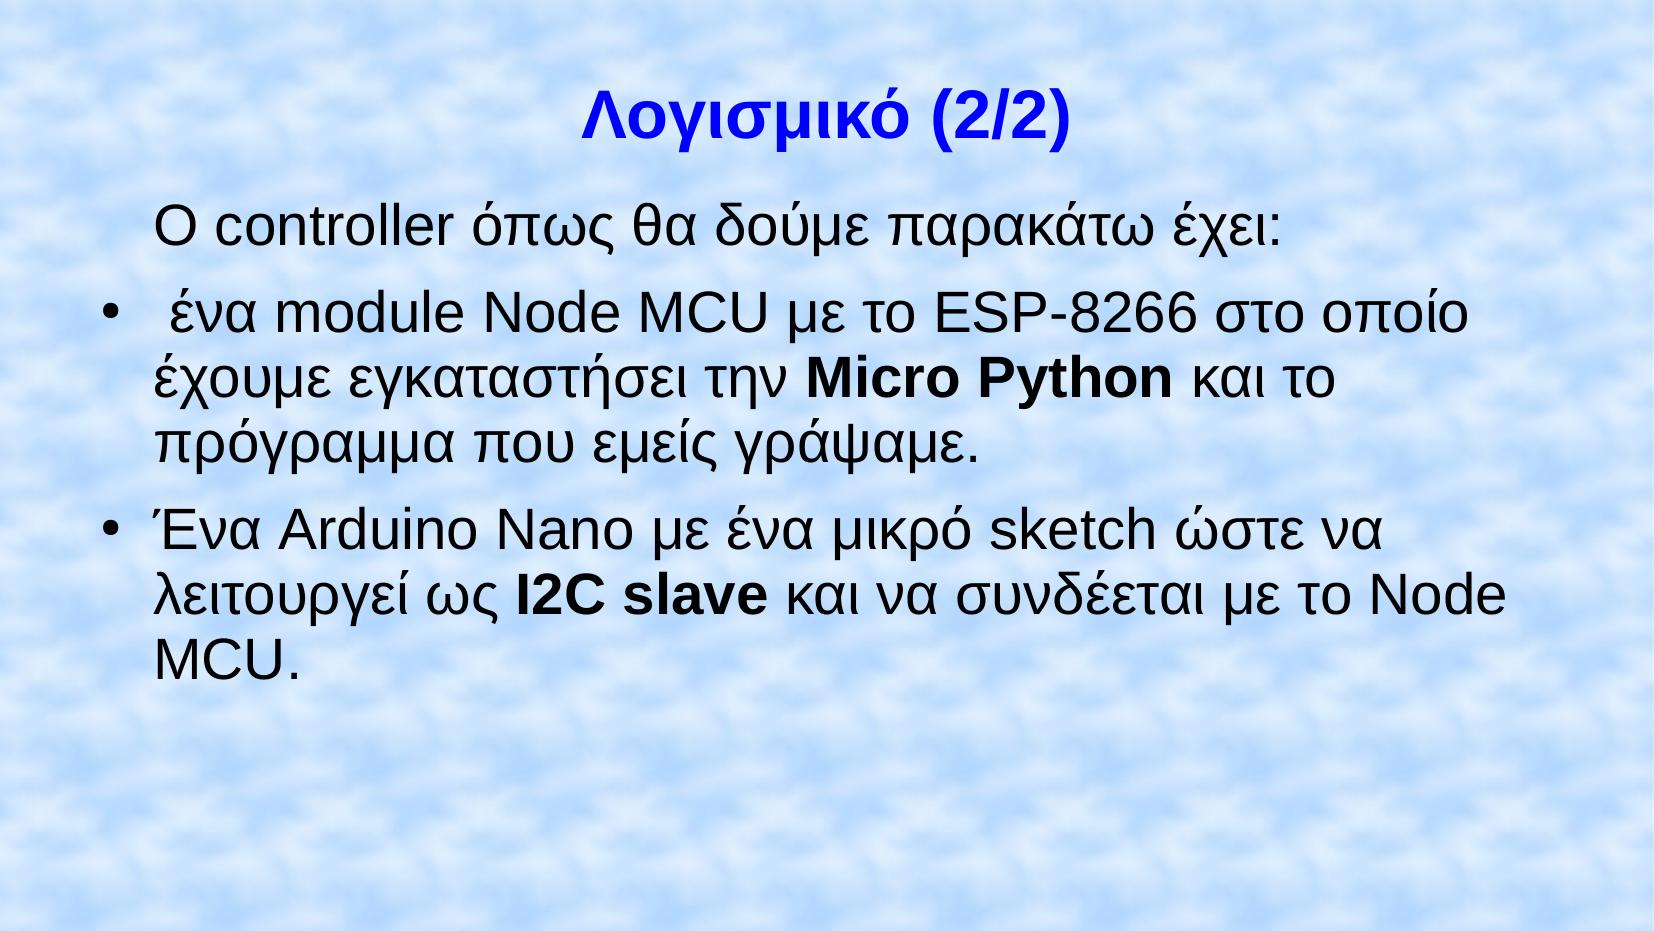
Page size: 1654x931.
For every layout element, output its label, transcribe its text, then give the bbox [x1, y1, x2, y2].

title Λογισμικό (2/2) [82, 37, 1571, 192]
list Ο controller όπως θα δούμε παρακάτω έχει: ένα module Node MCU με το ESP-8266 στο οποίο έχουμε εγκαταστήσει την Micro Python και το πρόγραμμα που εμείς γράψαμε. Ένα Arduino Nano με ένα μικρό sketch ώστε να λειτουργεί ως I2C slave και να συνδέεται με το Node MCU. [82, 192, 1571, 790]
picture [0, 0, 1654, 931]
